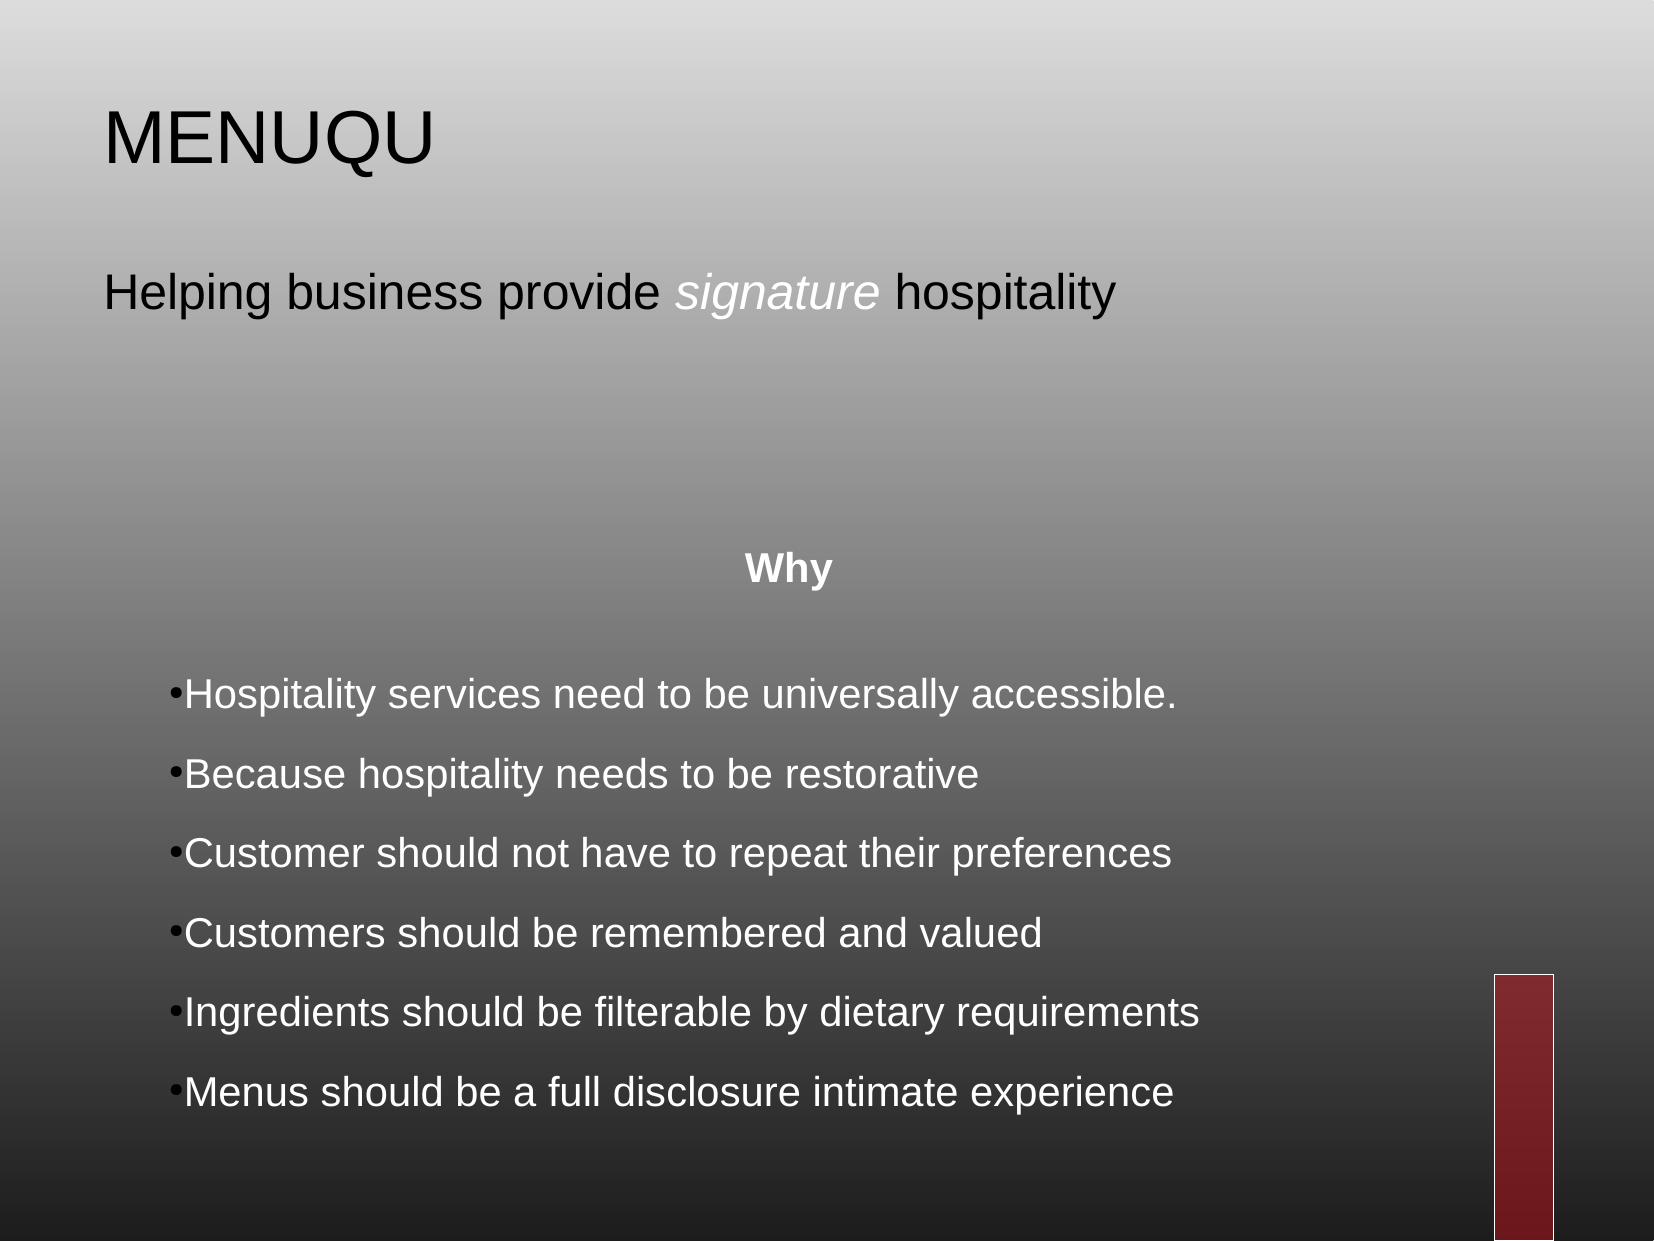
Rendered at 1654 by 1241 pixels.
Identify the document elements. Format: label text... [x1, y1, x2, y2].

text_box [1494, 974, 1554, 1241]
text_box Why Hospitality services need to be universally accessible. Because hospitality needs to be restorative Customer should not have to repeat their preferences Customers should be remembered and valued Ingredients should be filterable by dietary requirements Menus should be a full disclosure intimate experience [154, 537, 1424, 1202]
text_box MENUQU Helping business provide signature hospitality [88, 88, 1182, 467]
